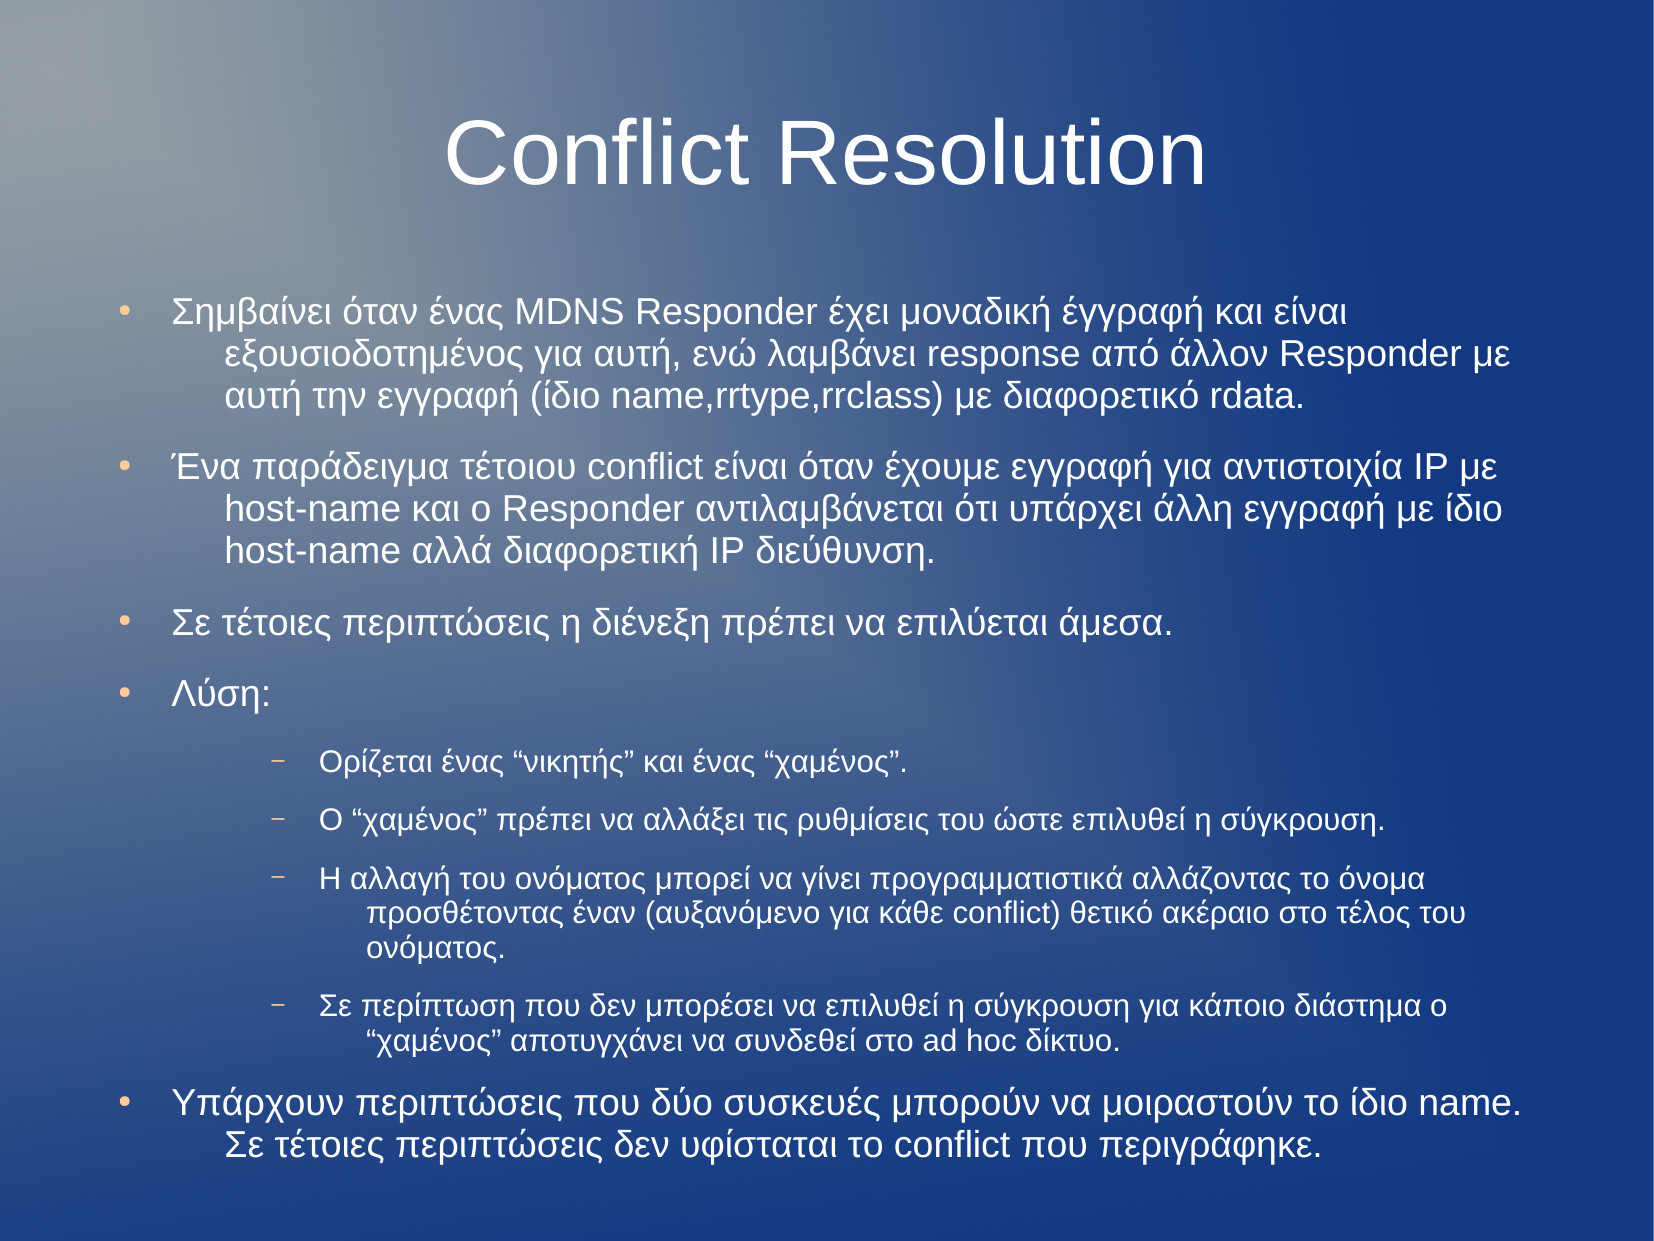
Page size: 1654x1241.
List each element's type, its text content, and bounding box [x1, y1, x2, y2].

title Conflict Resolution [82, 49, 1571, 257]
list Σημβαίνει όταν ένας MDNS Responder έχει μοναδική έγγραφή και είναι εξουσιοδοτημένος για αυτή, ενώ λαμβάνει response από άλλον Responder με αυτή την εγγραφή (ίδιο name,rrtype,rrclass) με διαφορετικό rdata. Ένα παράδειγμα τέτοιου conflict είναι όταν έχουμε εγγραφή για αντιστοιχία IP με host-name και ο Responder αντιλαμβάνεται ότι υπάρχει άλλη εγγραφή με ίδιο host-name αλλά διαφορετική IP διεύθυνση. Σε τέτοιες περιπτώσεις η διένεξη πρέπει να επιλύεται άμεσα. Λύση: Ορίζεται ένας “νικητής” και ένας “χαμένος”. Ο “χαμένος” πρέπει να αλλάξει τις ρυθμίσεις του ώστε επιλυθεί η σύγκρουση. Η αλλαγή του ονόματος μπορεί να γίνει προγραμματιστικά αλλάζοντας το όνομα προσθέτοντας έναν (αυξανόμενο για κάθε conflict) θετικό ακέραιο στο τέλος του ονόματος. Σε περίπτωση που δεν μπορέσει να επιλυθεί η σύγκρουση για κάποιο διάστημα ο “χαμένος” αποτυγχάνει να συνδεθεί στο ad hoc δίκτυο. Υπάρχουν περιπτώσεις που δύο συσκευές μπορούν να μοιραστούν το ίδιο name. Σε τέτοιες περιπτώσεις δεν υφίσταται το conflict που περιγράφηκε. [82, 290, 1571, 1166]
picture [0, 0, 1654, 1241]
